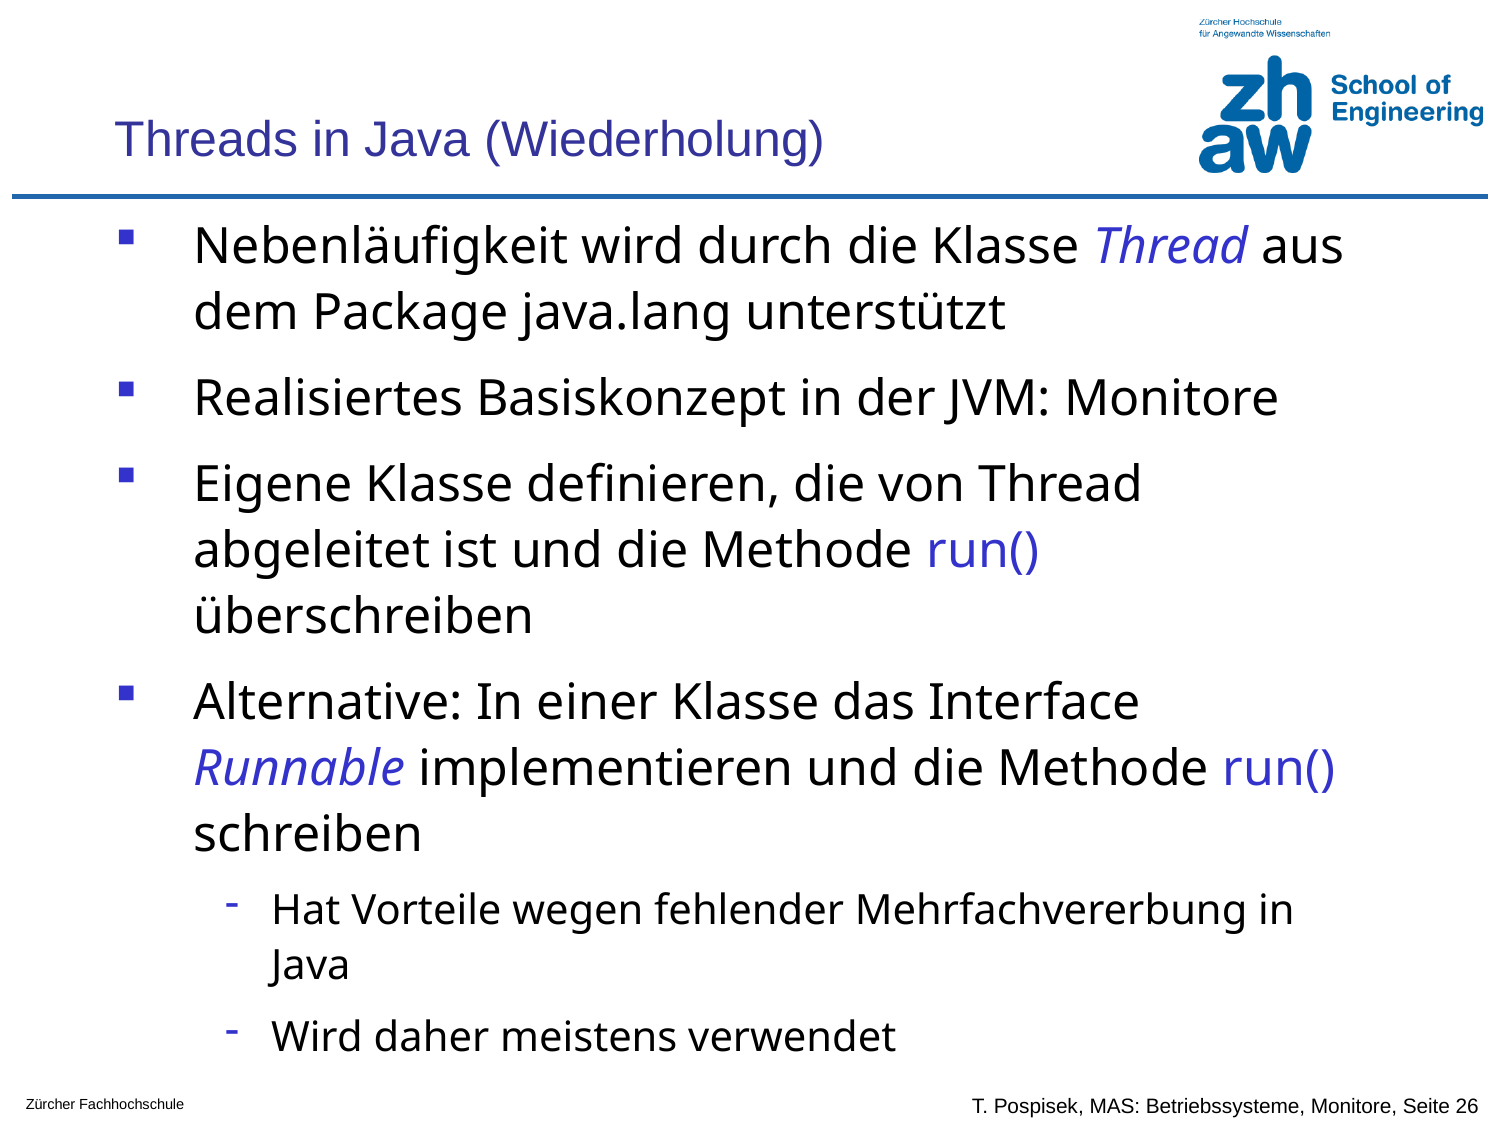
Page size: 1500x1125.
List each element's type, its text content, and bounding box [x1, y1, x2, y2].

title Threads in Java (Wiederholung) [99, 50, 1379, 163]
text_box Nebenläufigkeit wird durch die Klasse Thread aus dem Package java.lang unterstützt Realisiertes Basiskonzept in der JVM: Monitore Eigene Klasse definieren, die von Thread abgeleitet ist und die Methode run() überschreiben Alternative: In einer Klasse das Interface Runnable implementieren und die Methode run() schreiben Hat Vorteile wegen fehlender Mehrfachvererbung in Java Wird daher meistens verwendet [99, 200, 1375, 1125]
picture [1199, 19, 1483, 173]
